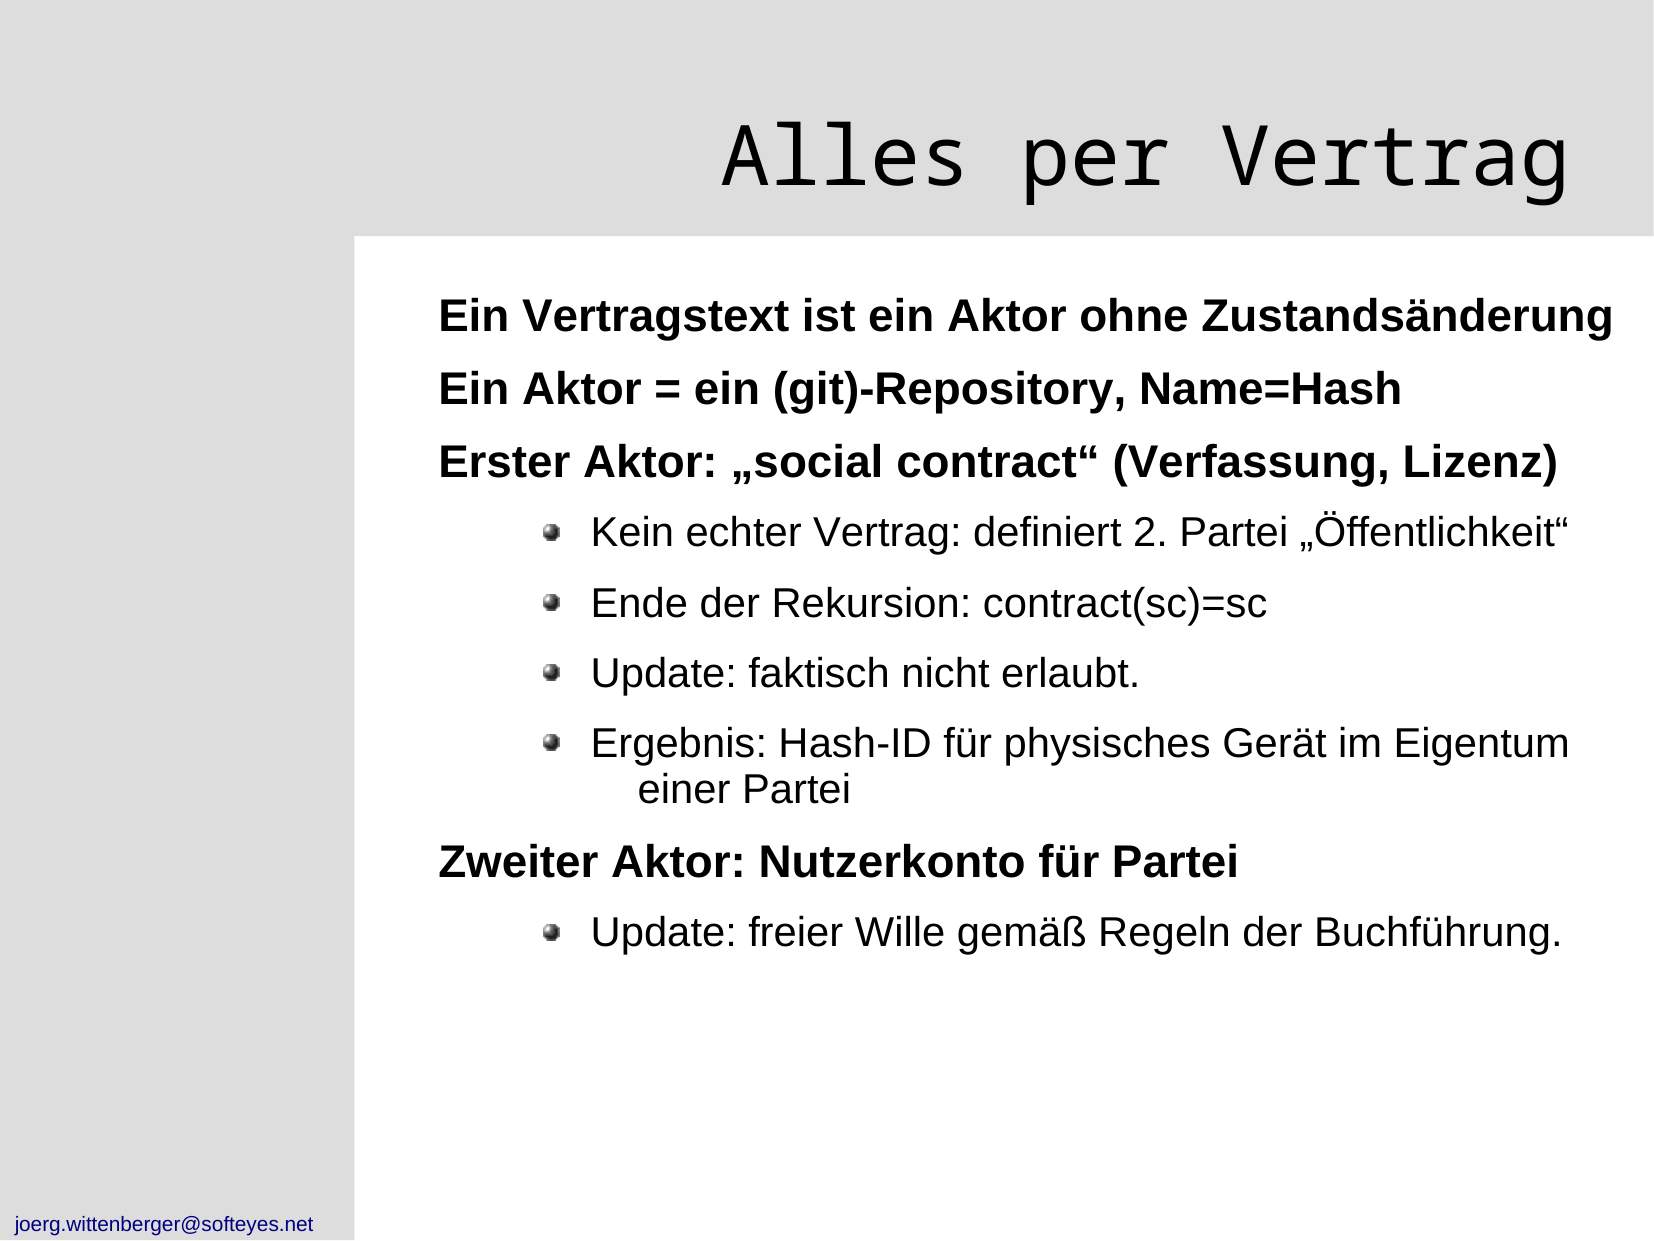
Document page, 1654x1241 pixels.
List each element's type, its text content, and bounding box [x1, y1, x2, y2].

title Alles per Vertrag [265, 49, 1571, 257]
list Ein Vertragstext ist ein Aktor ohne Zustandsänderung Ein Aktor = ein (git)-Repository, Name=Hash Erster Aktor: „social contract“ (Verfassung, Lizenz) Kein echter Vertrag: definiert 2. Partei „Öffentlichkeit“ Ende der Rekursion: contract(sc)=sc Update: faktisch nicht erlaubt. Ergebnis: Hash-ID für physisches Gerät im Eigentum einer Partei Zweiter Aktor: Nutzerkonto für Partei Update: freier Wille gemäß Regeln der Buchführung. [354, 290, 1636, 1154]
